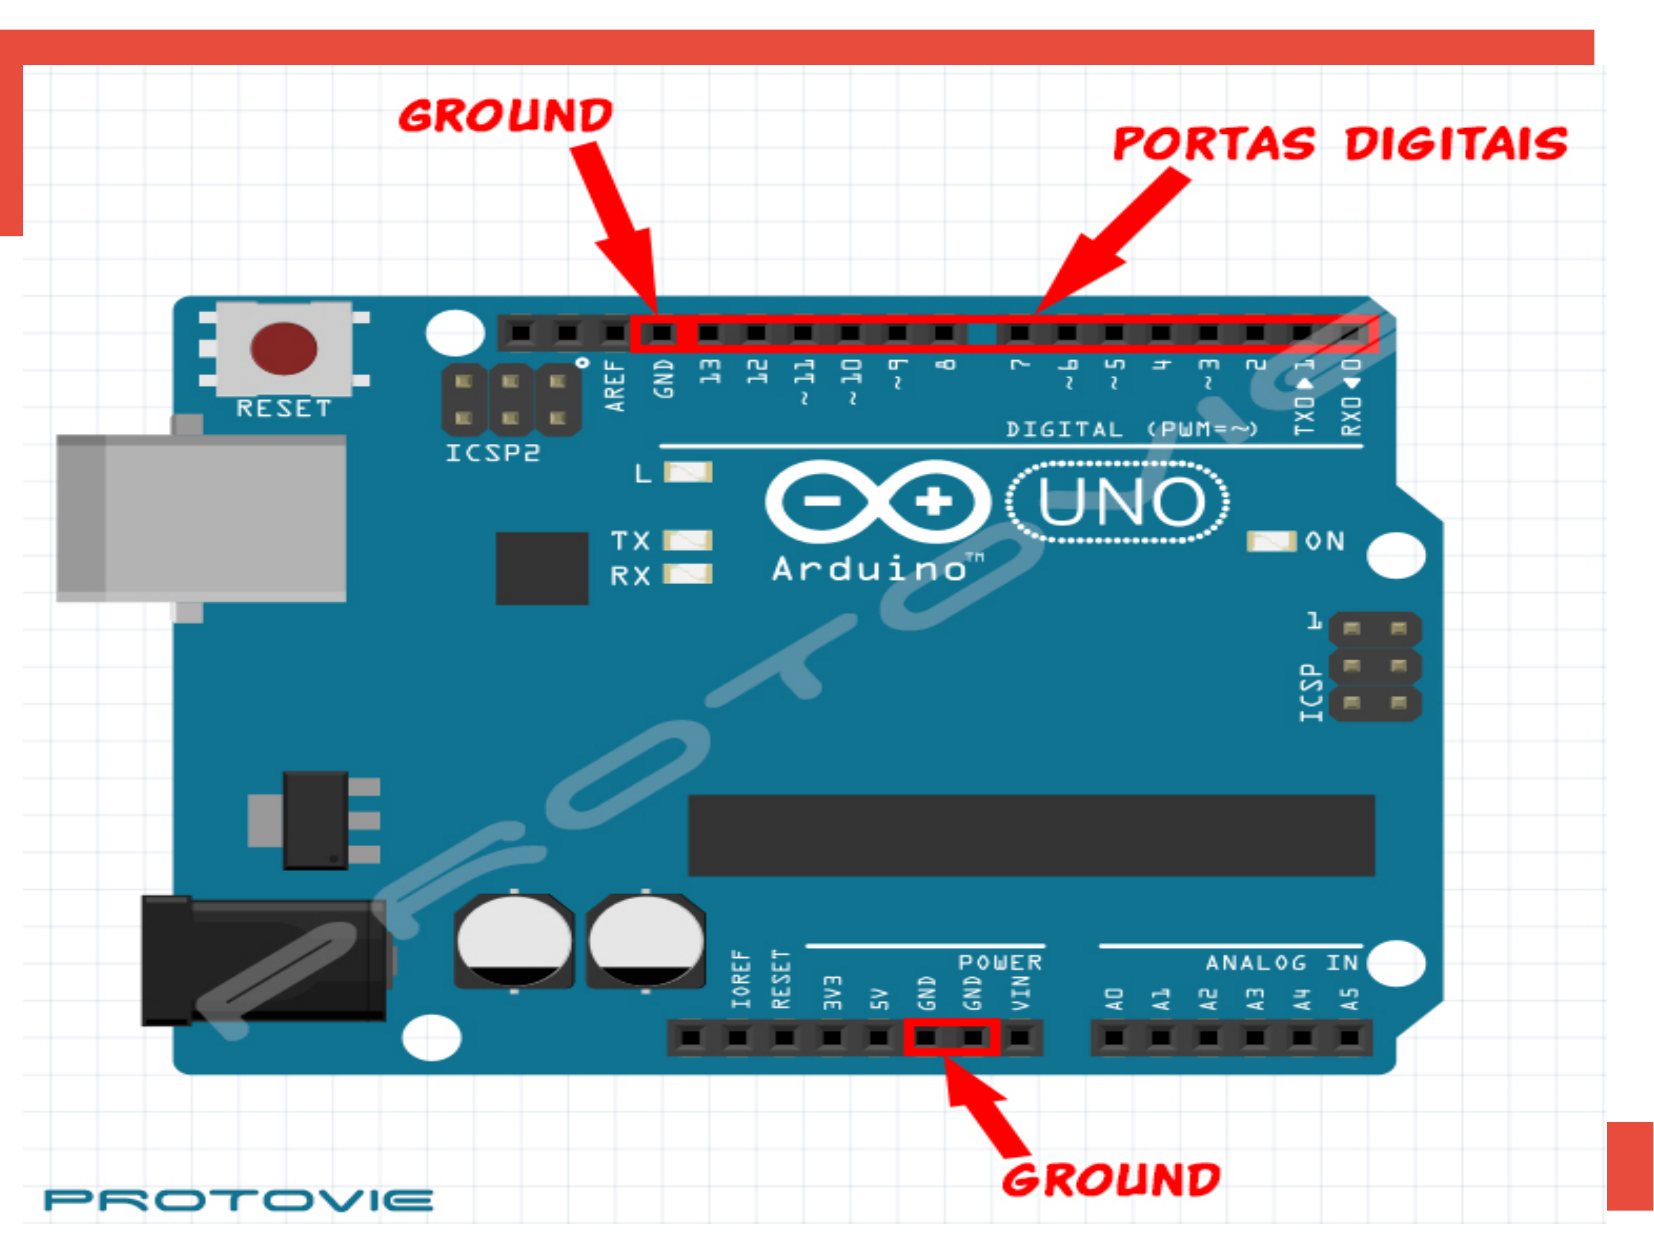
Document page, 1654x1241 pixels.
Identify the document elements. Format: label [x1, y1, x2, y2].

picture [23, 65, 1607, 1224]
